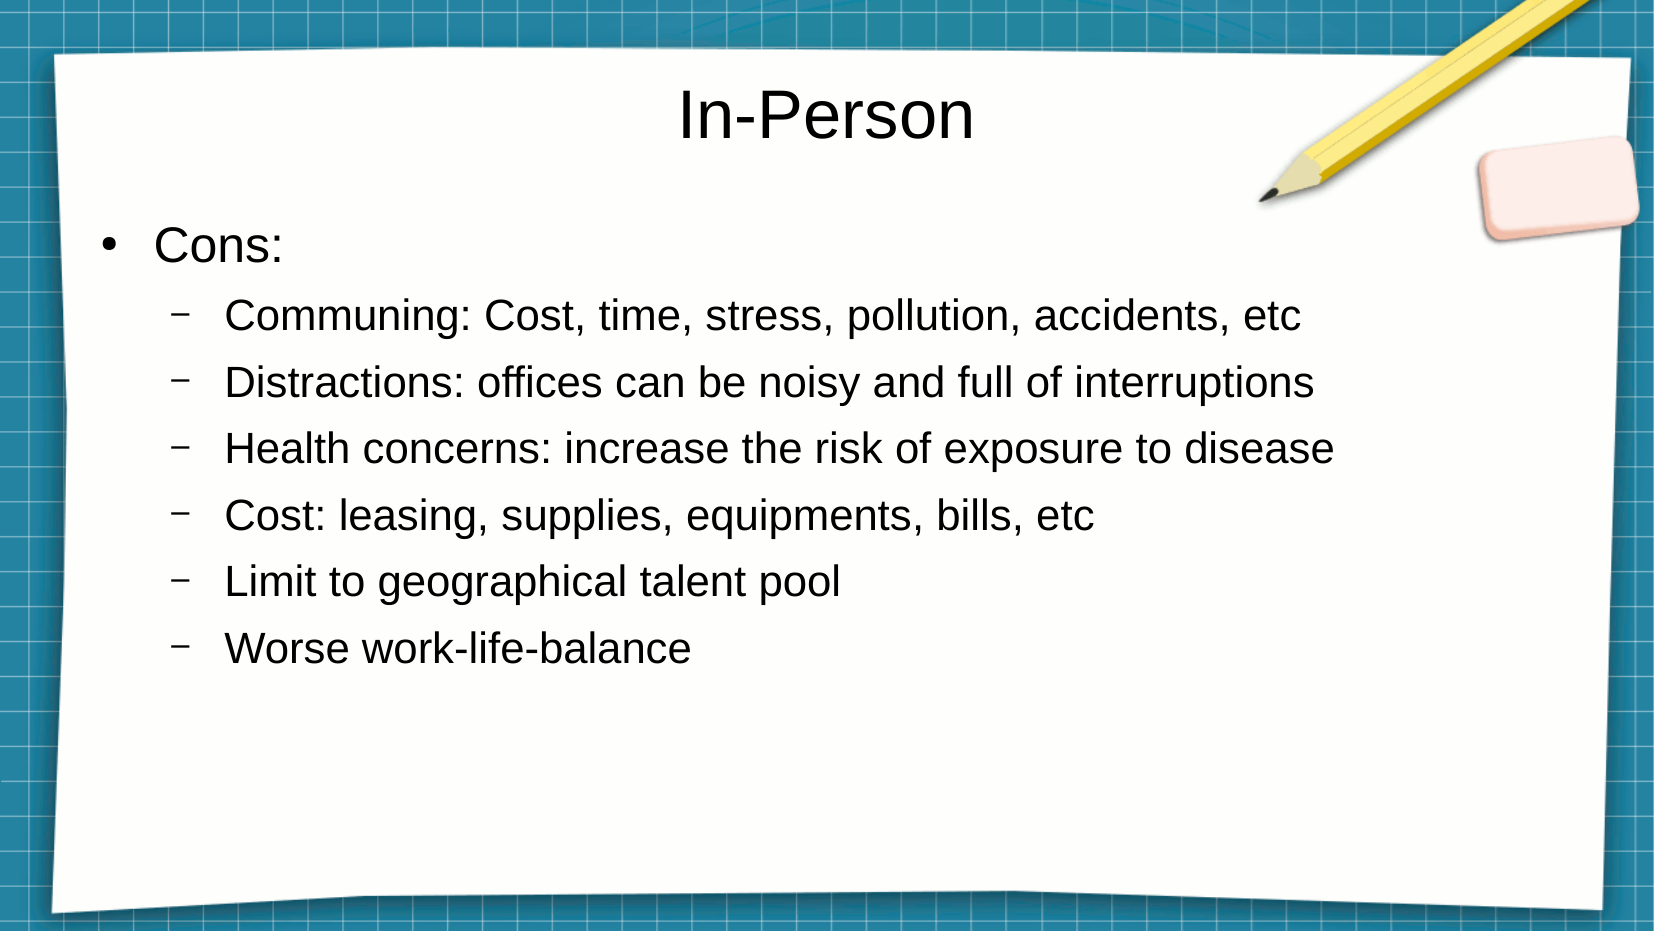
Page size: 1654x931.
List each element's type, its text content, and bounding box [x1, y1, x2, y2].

picture [0, 0, 1654, 931]
title In-Person [82, 37, 1571, 193]
list Cons: Communing: Cost, time, stress, pollution, accidents, etc Distractions: offices can be noisy and full of interruptions Health concerns: increase the risk of exposure to disease Cost: leasing, supplies, equipments, bills, etc Limit to geographical talent pool Worse work-life-balance [82, 217, 1571, 758]
